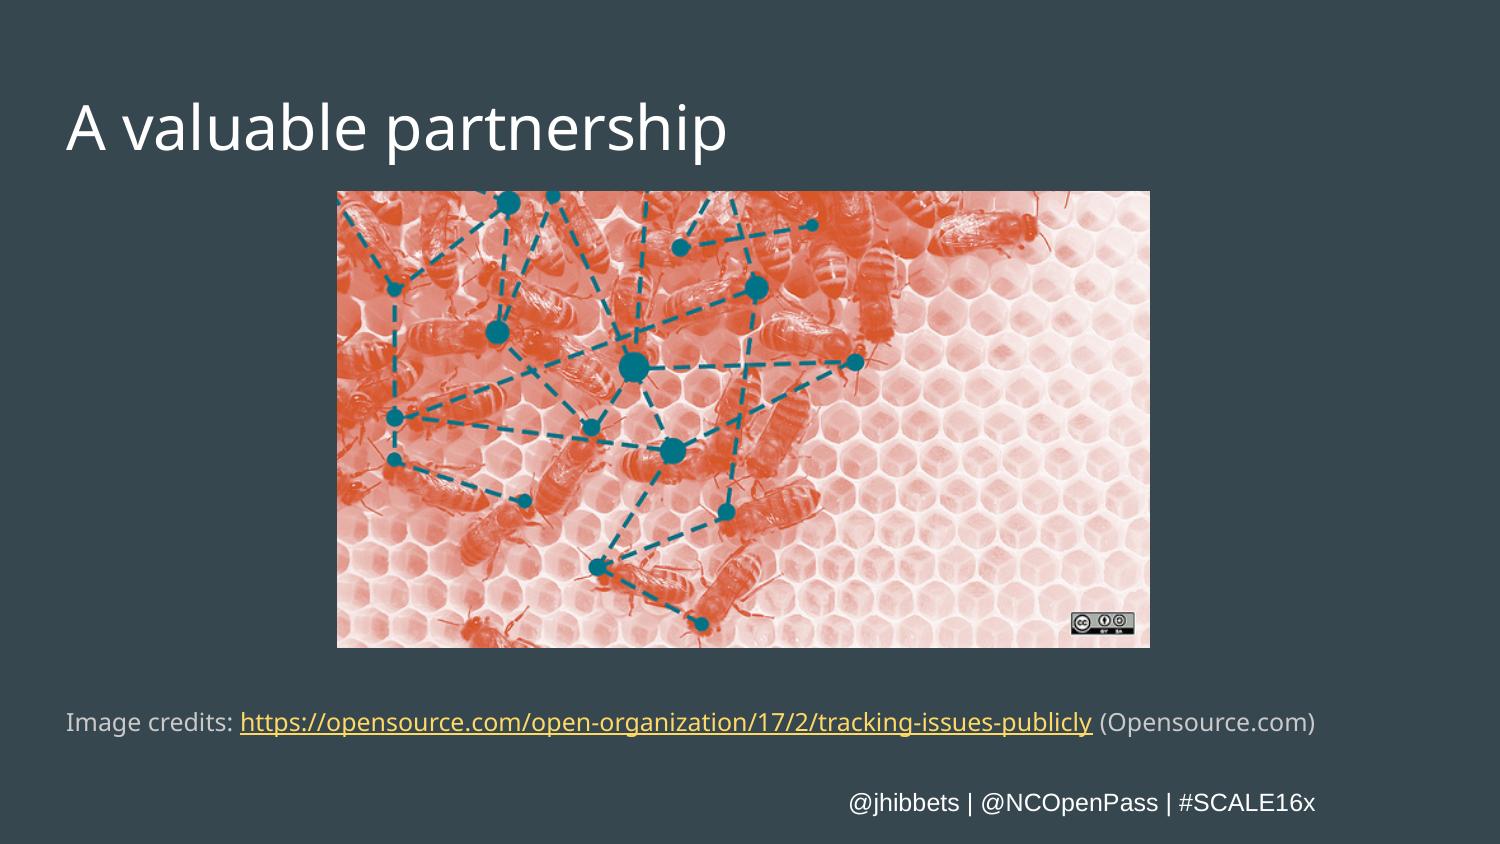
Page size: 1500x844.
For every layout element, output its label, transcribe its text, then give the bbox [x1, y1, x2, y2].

title A valuable partnership [51, 72, 1449, 167]
picture [337, 191, 1150, 648]
text_box Image credits: https://opensource.com/open-organization/17/2/tracking-issues-publicly (Opensource.com) [51, 686, 1449, 750]
